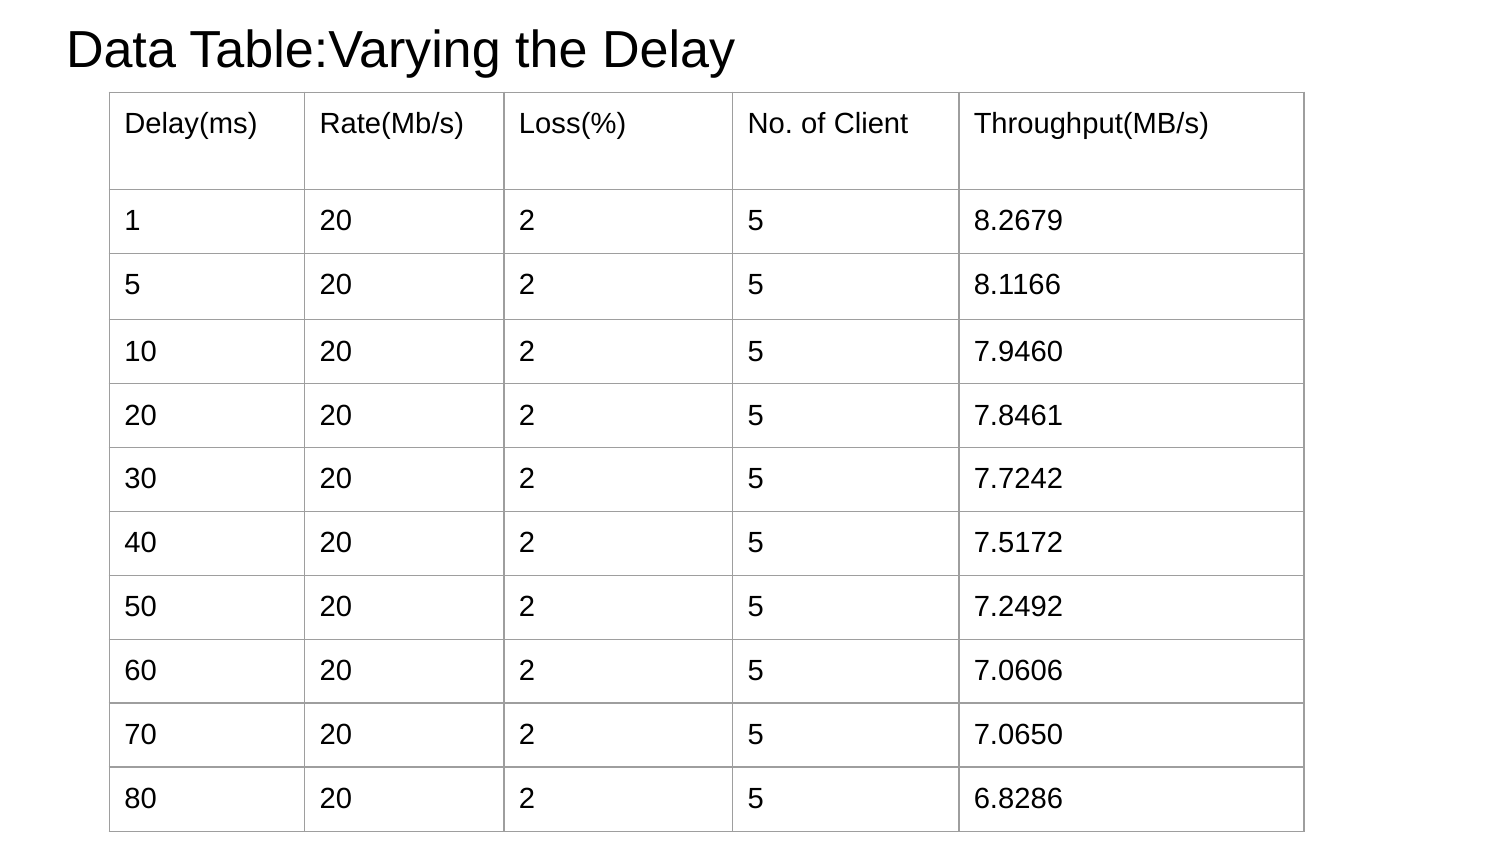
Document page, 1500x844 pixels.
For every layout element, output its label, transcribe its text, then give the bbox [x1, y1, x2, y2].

table_cell 2 [505, 384, 732, 447]
table_cell 2 [505, 640, 732, 702]
table_cell 5 [733, 576, 958, 639]
table_cell 5 [110, 254, 304, 319]
table_cell 60 [110, 640, 304, 702]
table_cell 20 [305, 320, 503, 383]
table_cell 20 [110, 384, 304, 447]
table_header Delay(ms) [110, 93, 304, 189]
table_cell 7.0606 [960, 640, 1303, 702]
table_cell 5 [733, 768, 958, 831]
table_cell 20 [305, 254, 503, 319]
table_cell 20 [305, 384, 503, 447]
table_cell 5 [733, 448, 958, 511]
table_cell 2 [505, 320, 732, 383]
table_cell 8.1166 [960, 254, 1303, 319]
table_cell 20 [305, 512, 503, 575]
table_cell 50 [110, 576, 304, 639]
table_cell 1 [110, 190, 304, 253]
table_cell 2 [505, 254, 732, 319]
table_cell 7.8461 [960, 384, 1303, 447]
table_cell 2 [505, 512, 732, 575]
table_cell 5 [733, 640, 958, 702]
table_cell 10 [110, 320, 304, 383]
table_cell 20 [305, 640, 503, 702]
table_cell 8.2679 [960, 190, 1303, 253]
table_header No. of Client [733, 93, 958, 189]
table_cell 20 [305, 576, 503, 639]
table_cell 2 [505, 190, 732, 253]
table_cell 30 [110, 448, 304, 511]
table_cell 5 [733, 384, 958, 447]
table_cell 2 [505, 448, 732, 511]
table_cell 2 [505, 576, 732, 639]
table_cell 7.5172 [960, 512, 1303, 575]
table_header Throughput(MB/s) [960, 93, 1303, 189]
table_cell 7.9460 [960, 320, 1303, 383]
table_cell 20 [305, 704, 503, 766]
table_cell 5 [733, 254, 958, 319]
table_cell 20 [305, 190, 503, 253]
table_cell 5 [733, 512, 958, 575]
table_cell 5 [733, 704, 958, 766]
table_cell 20 [305, 768, 503, 831]
title Data Table:Varying the Delay [51, 0, 1449, 116]
table_cell 7.0650 [960, 704, 1303, 766]
table_cell 40 [110, 512, 304, 575]
table_cell 7.2492 [960, 576, 1303, 639]
table_header Loss(%) [505, 93, 732, 189]
table_cell 20 [305, 448, 503, 511]
table_cell 5 [733, 320, 958, 383]
table_cell 2 [505, 704, 732, 766]
table_cell 2 [505, 768, 732, 831]
table_header Rate(Mb/s) [305, 93, 503, 189]
table_cell 80 [110, 768, 304, 831]
table_cell 70 [110, 704, 304, 766]
table_cell 7.7242 [960, 448, 1303, 511]
table_cell 6.8286 [960, 768, 1303, 831]
table_cell 5 [733, 190, 958, 253]
